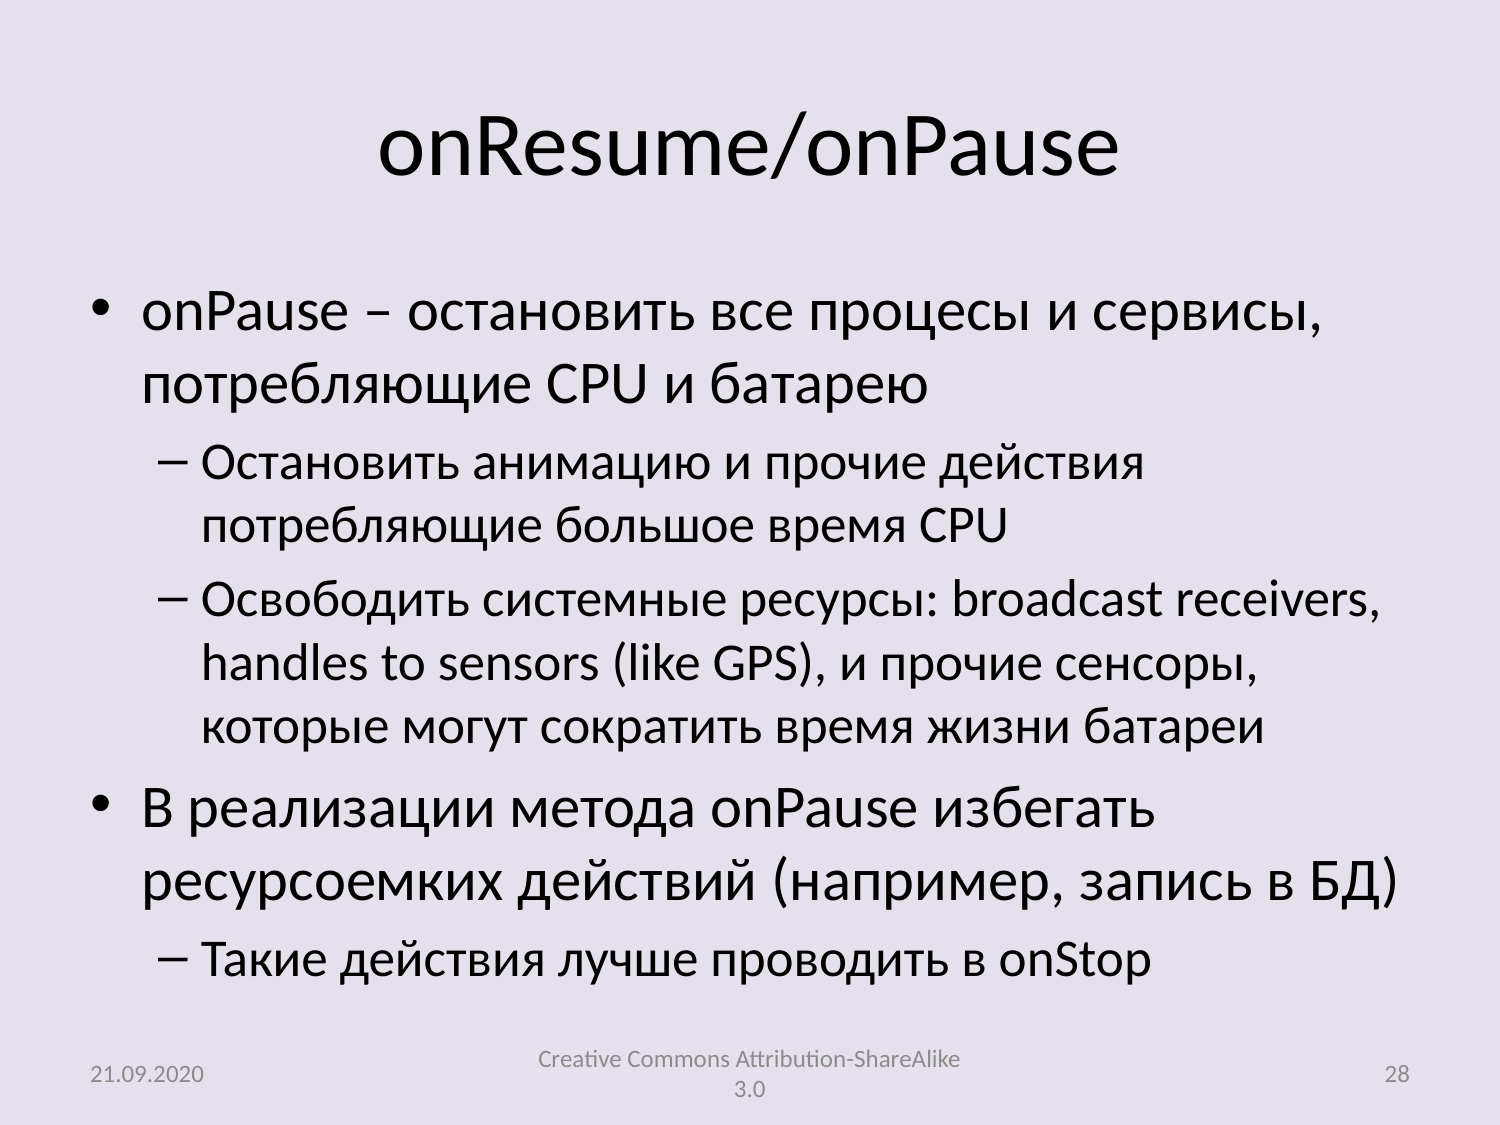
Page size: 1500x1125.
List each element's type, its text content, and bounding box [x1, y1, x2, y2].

title onResume/onPause [75, 45, 1425, 233]
list onPause – остановить все процесы и сервисы, потребляющие CPU и батарею Остановить анимацию и прочие действия потребляющие большое время CPU Освободить системные ресурсы: broadcast receivers, handles to sensors (like GPS), и прочие сенсоры, которые могут сократить время жизни батареи В реализации метода onPause избегать ресурсоемких действий (например, запись в БД) Такие действия лучше проводить в onStop [75, 262, 1425, 1005]
